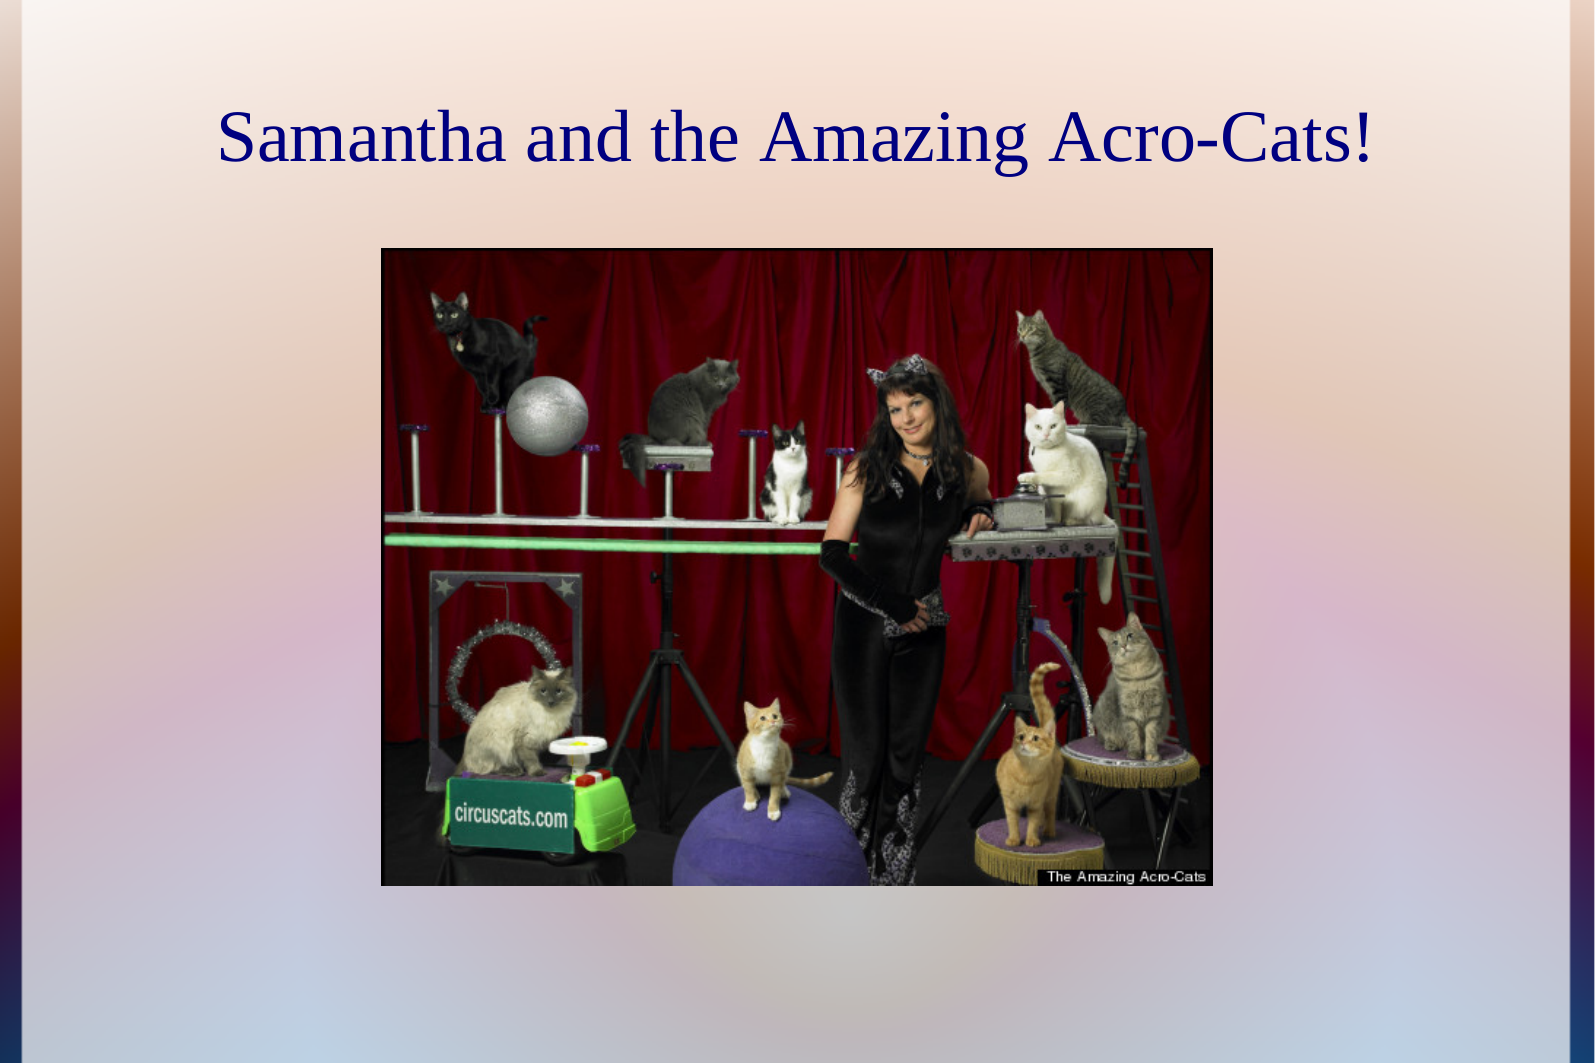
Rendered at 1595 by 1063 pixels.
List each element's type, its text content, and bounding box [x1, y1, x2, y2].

title Samantha and the Amazing Acro-Cats! [79, 47, 1515, 225]
picture [0, 0, 1595, 1063]
